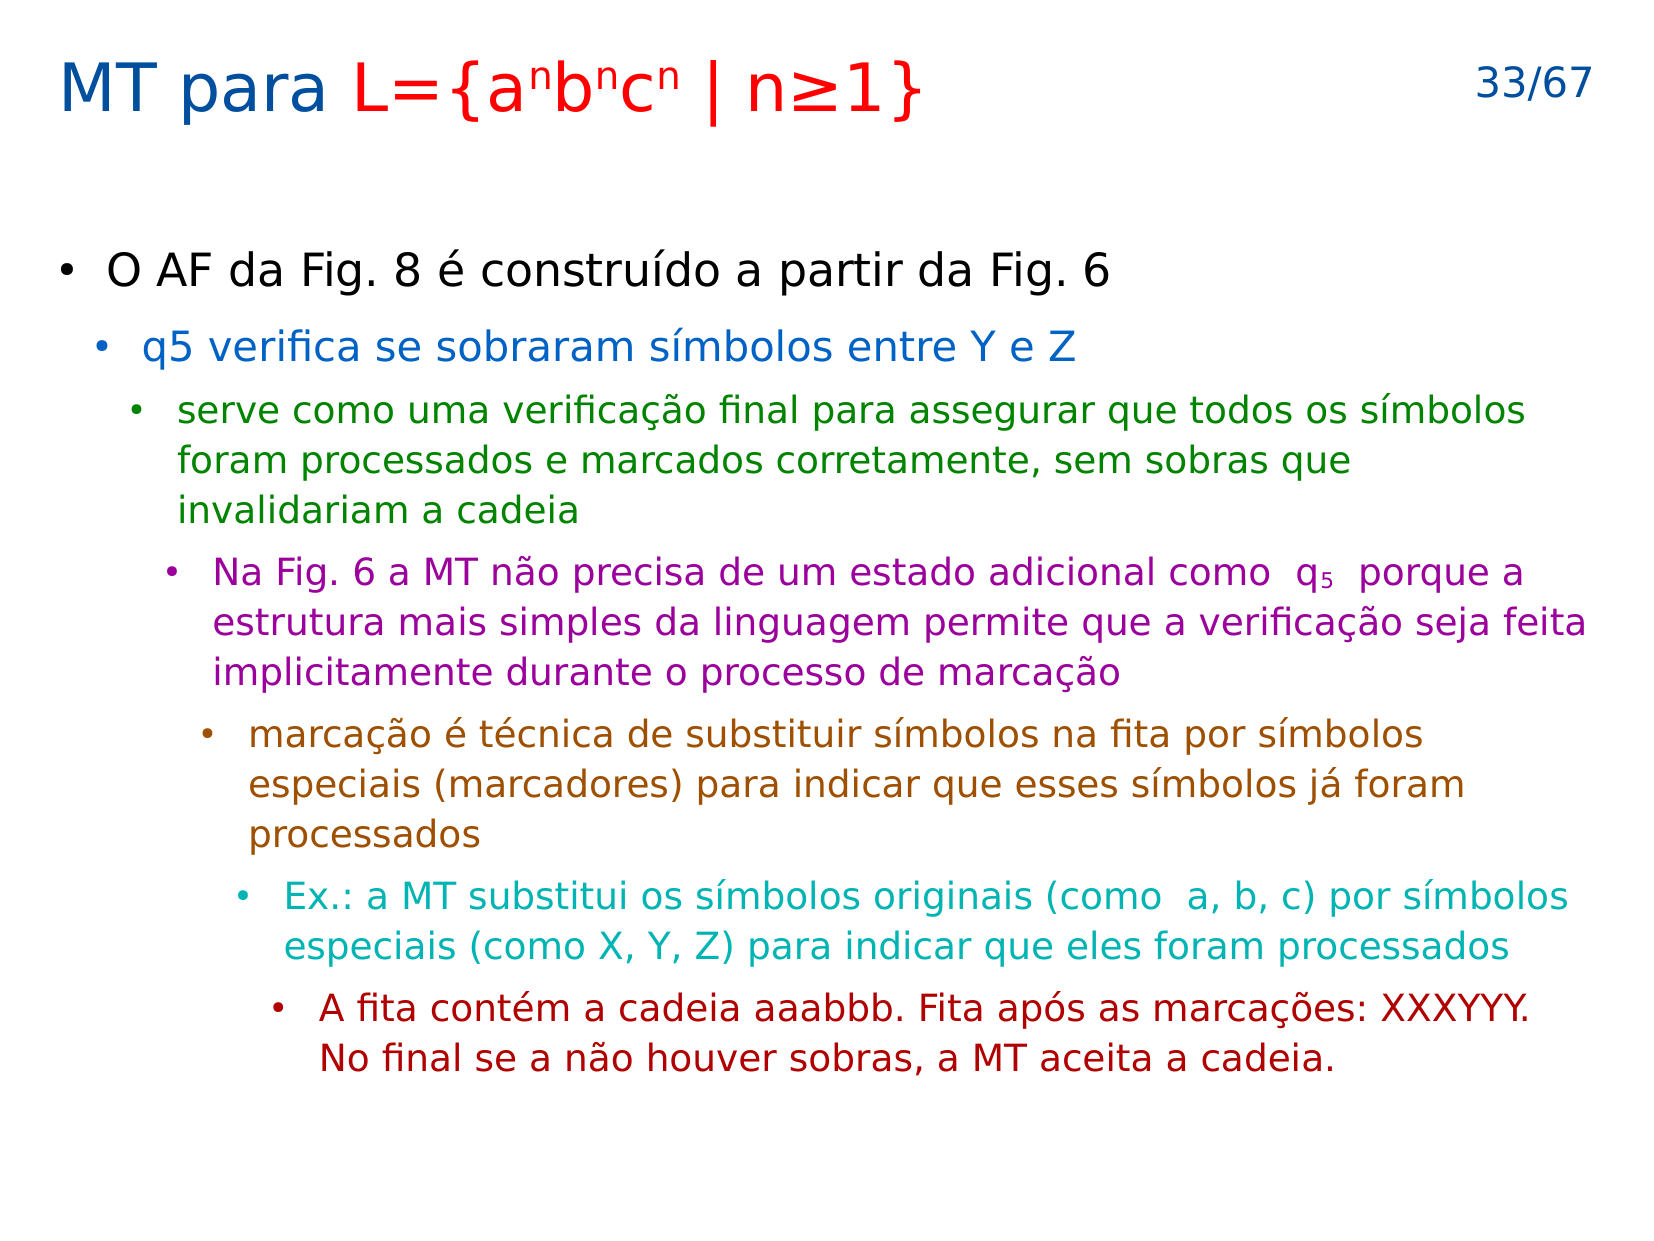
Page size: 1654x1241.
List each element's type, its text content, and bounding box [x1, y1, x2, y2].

title MT para L={anbncn | n≥1} [59, 29, 1625, 148]
list O AF da Fig. 8 é construído a partir da Fig. 6 q5 verifica se sobraram símbolos entre Y e Z serve como uma verificação final para assegurar que todos os símbolos foram processados e marcados corretamente, sem sobras que invalidariam a cadeia Na Fig. 6 a MT não precisa de um estado adicional como q5 porque a estrutura mais simples da linguagem permite que a verificação seja feita implicitamente durante o processo de marcação marcação é técnica de substituir símbolos na fita por símbolos especiais (marcadores) para indicar que esses símbolos já foram processados Ex.: a MT substitui os símbolos originais (como a, b, c) por símbolos especiais (como X, Y, Z) para indicar que eles foram processados A fita contém a cadeia aaabbb. Fita após as marcações: XXXYYY. No final se a não houver sobras, a MT aceita a cadeia. [59, 236, 1595, 1211]
